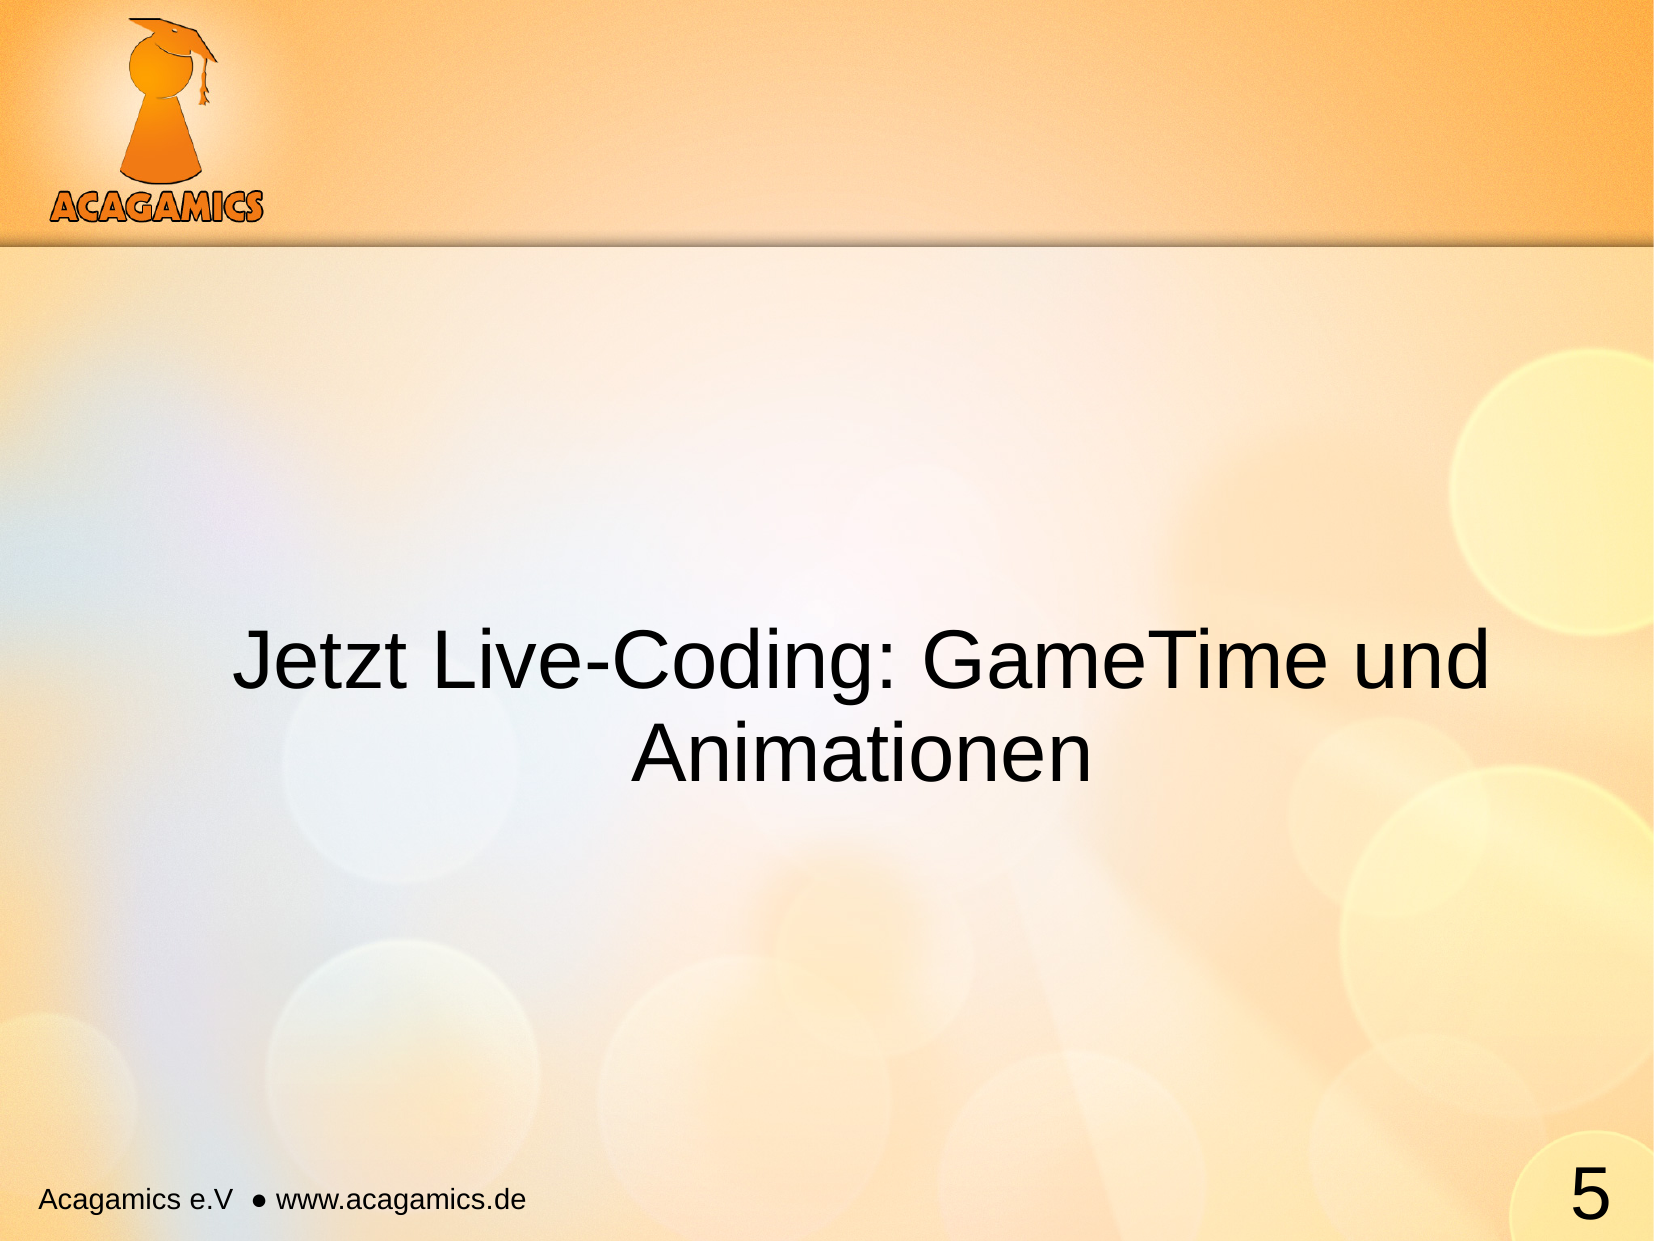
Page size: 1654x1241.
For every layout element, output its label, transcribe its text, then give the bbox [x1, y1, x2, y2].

list Jetzt Live-Coding: GameTime und Animationen [82, 290, 1571, 1109]
picture [0, 0, 1654, 1241]
